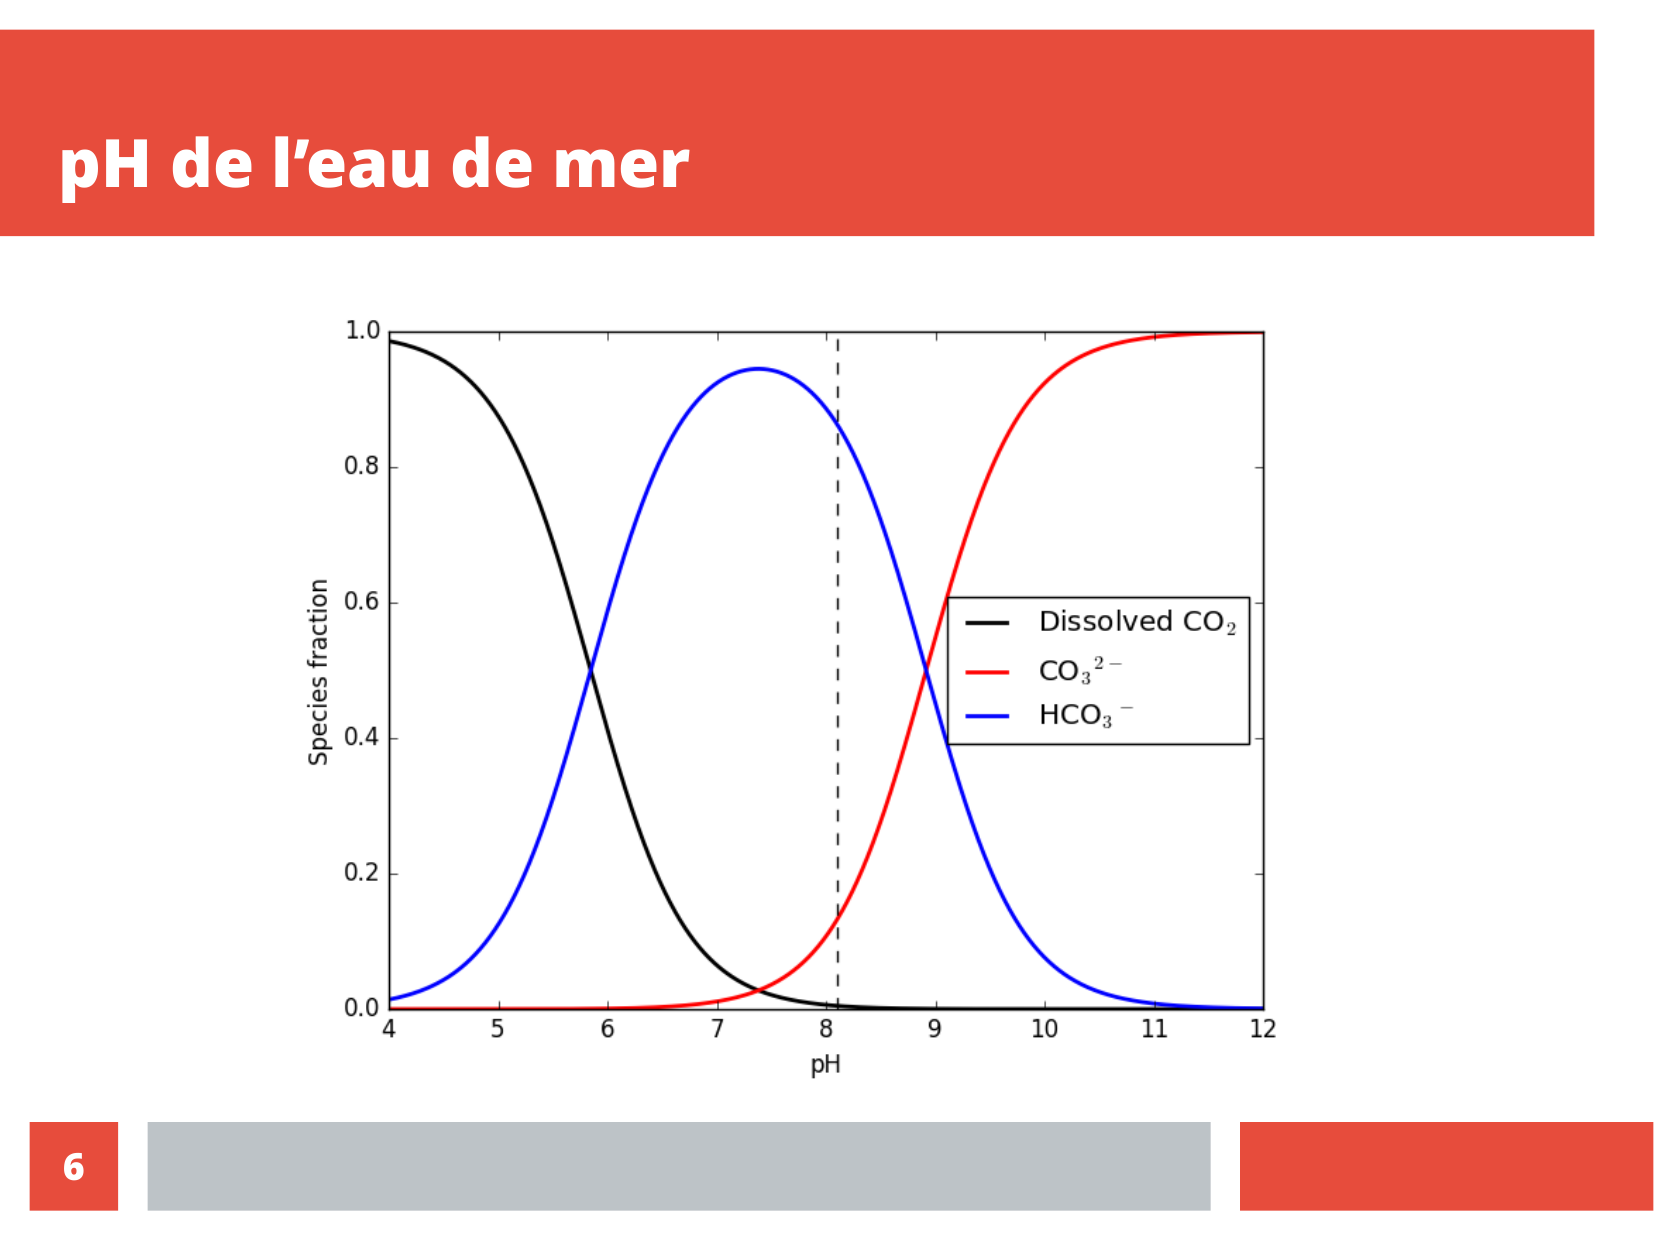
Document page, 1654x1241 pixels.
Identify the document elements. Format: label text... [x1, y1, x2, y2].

picture [248, 247, 1376, 1094]
title pH de l’eau de mer [59, 59, 1595, 207]
